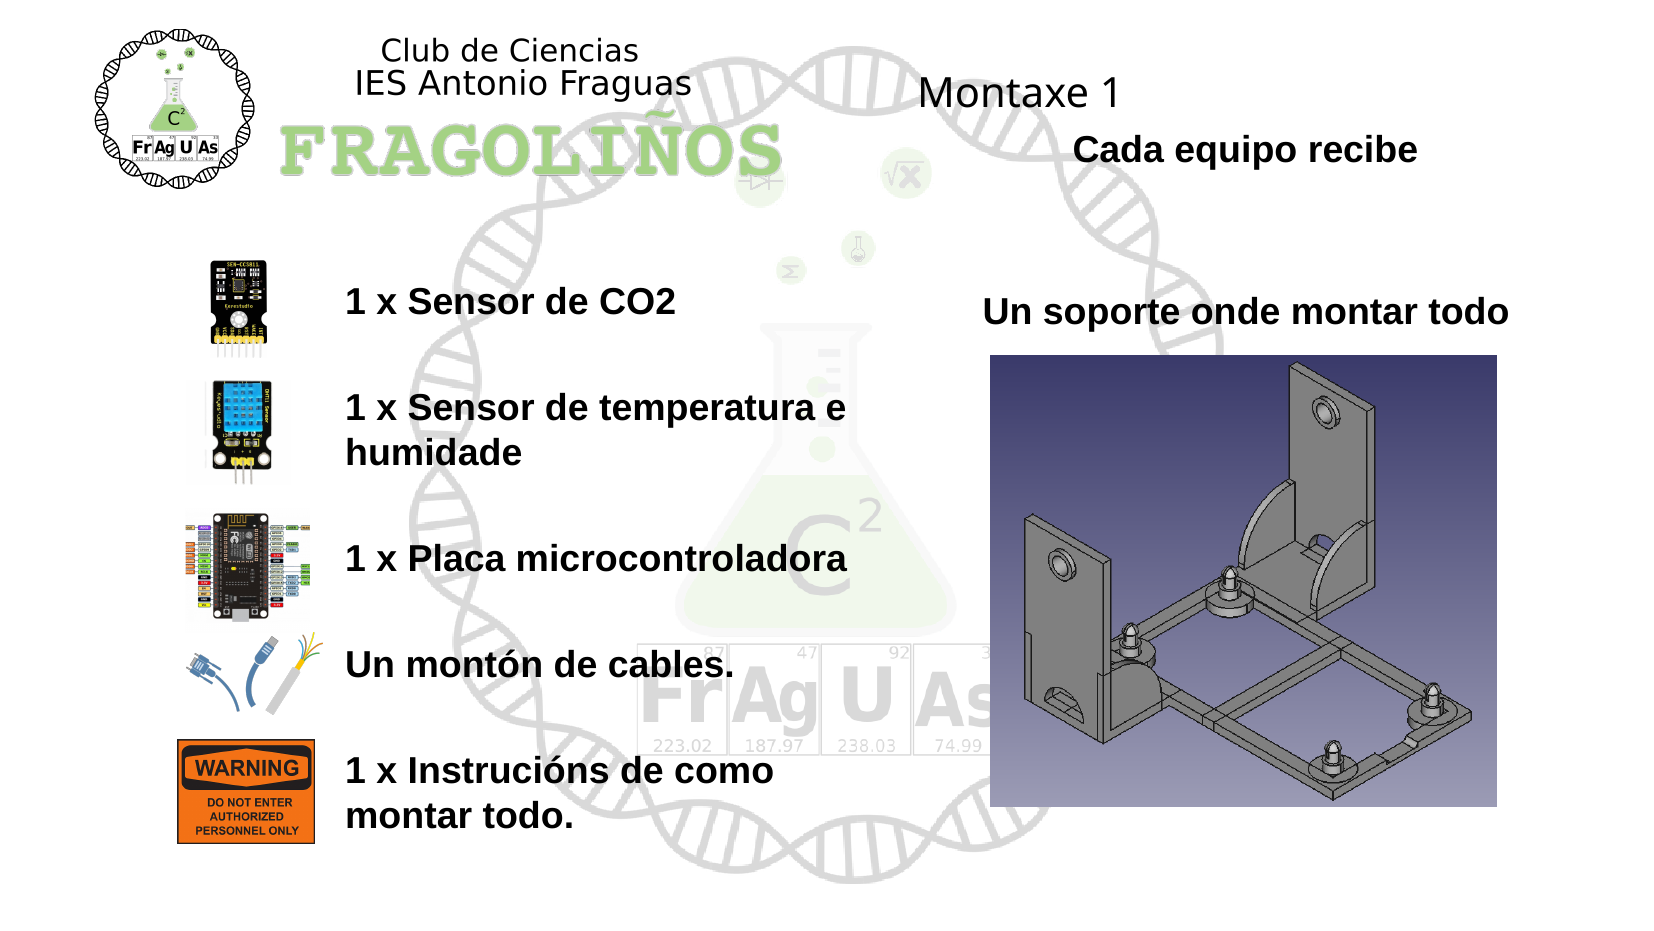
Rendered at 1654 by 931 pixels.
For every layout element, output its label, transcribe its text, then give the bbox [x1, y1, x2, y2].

text_box Montaxe 1 [902, 58, 1589, 118]
picture [185, 508, 323, 715]
picture [210, 260, 267, 358]
picture [186, 380, 291, 485]
text_box 1 x Instrucións de como montar todo. [330, 730, 823, 851]
text_box Un montón de cables. [330, 625, 823, 701]
text_box Un soporte onde montar todo [967, 271, 1562, 347]
text_box Cada equipo recibe [902, 118, 1589, 178]
picture [177, 739, 315, 844]
text_box 1 x Sensor de CO2 [330, 262, 735, 338]
text_box 1 x Sensor de temperatura e humidade [330, 367, 883, 488]
text_box 1 x Placa microcontroladora [330, 519, 875, 595]
picture [82, 29, 1497, 884]
